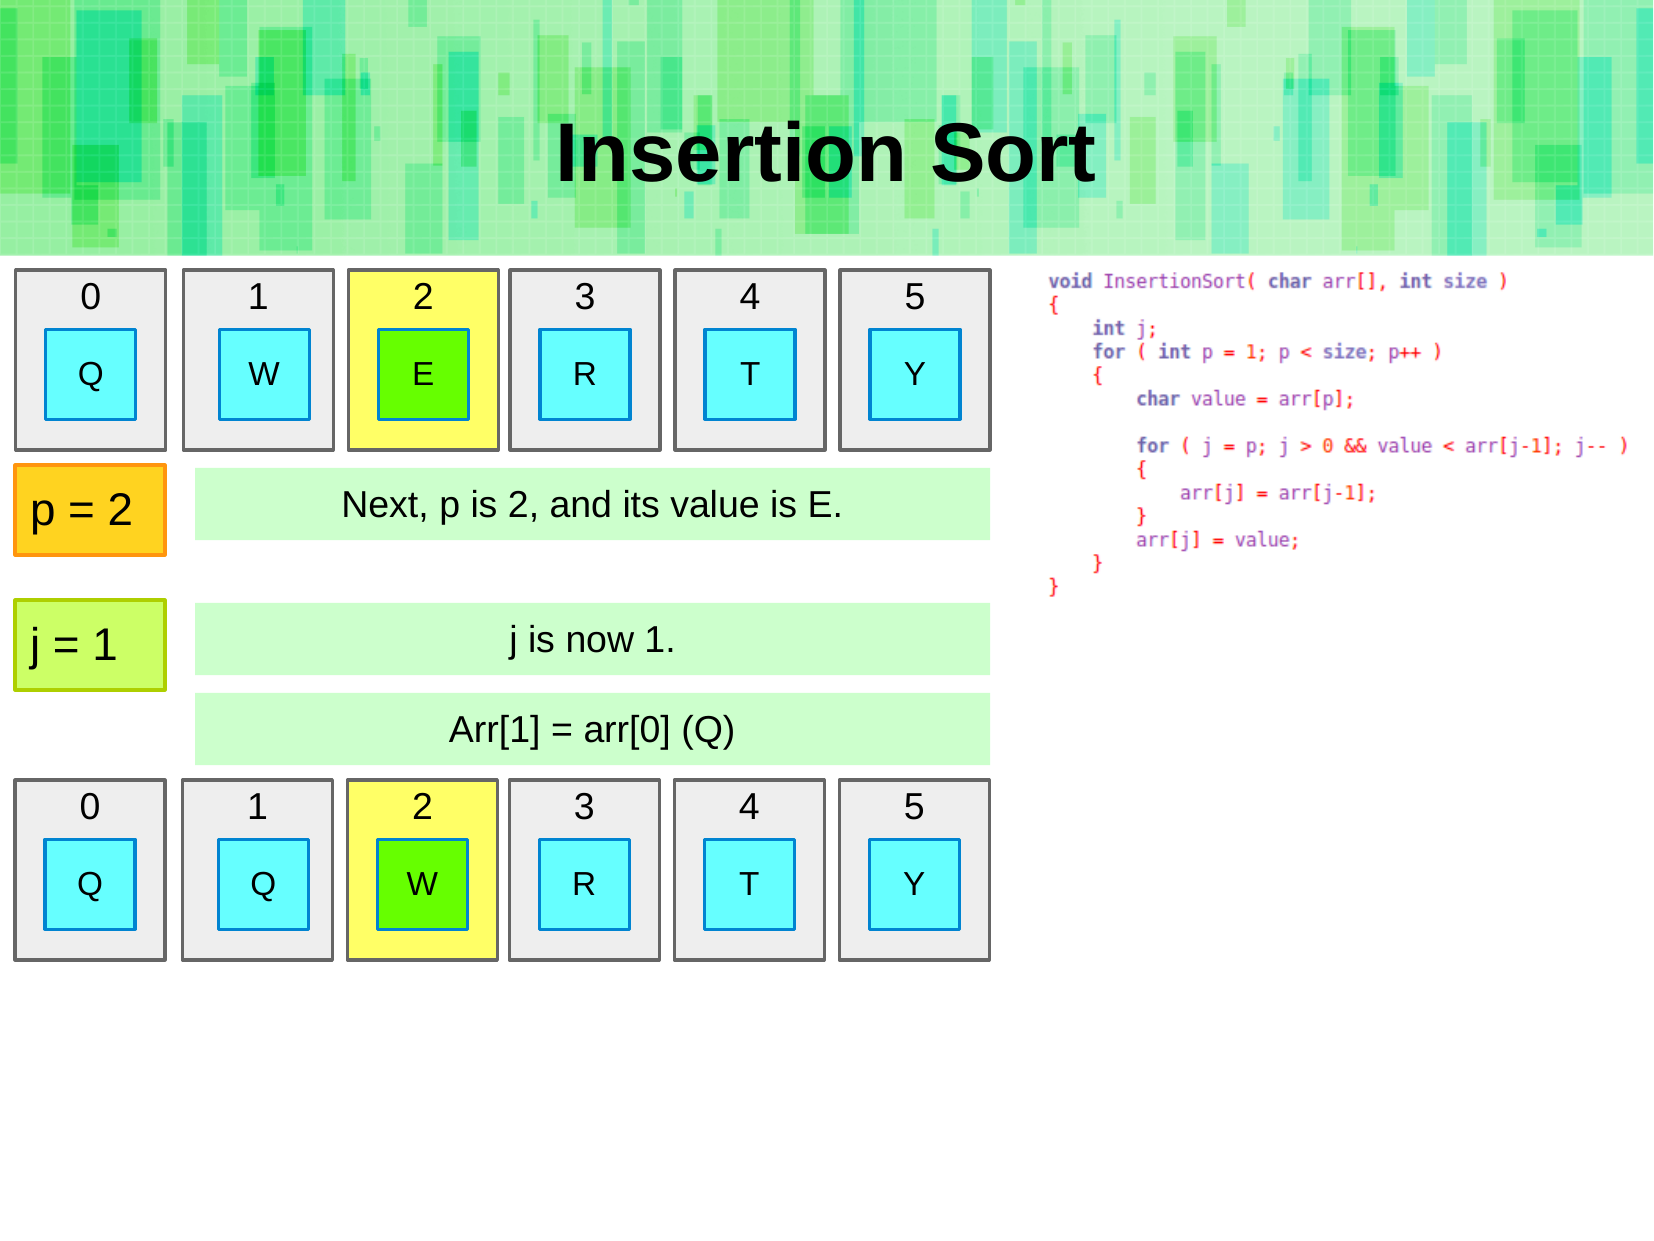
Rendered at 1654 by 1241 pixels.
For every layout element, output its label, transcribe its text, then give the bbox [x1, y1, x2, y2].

text_box 4 [675, 270, 826, 451]
picture [0, 0, 1654, 1241]
text_box Y [869, 839, 960, 930]
text_box R [539, 839, 630, 930]
text_box Next, p is 2, and its value is E. [195, 467, 991, 541]
title Insertion Sort [82, 49, 1571, 257]
text_box Arr[1] = arr[0] (Q) [195, 692, 991, 766]
text_box R [540, 329, 631, 420]
text_box W [377, 839, 468, 930]
text_box 2 [348, 270, 499, 451]
text_box 3 [510, 270, 661, 451]
text_box T [704, 839, 795, 930]
text_box p = 2 [15, 465, 166, 556]
text_box 2 [347, 780, 498, 961]
text_box 0 [15, 780, 166, 961]
text_box 4 [674, 780, 825, 961]
text_box 1 [182, 780, 333, 961]
text_box Q [45, 329, 136, 420]
text_box 3 [509, 780, 660, 961]
text_box Q [45, 839, 136, 930]
text_box j = 1 [15, 600, 166, 691]
text_box E [378, 329, 469, 420]
text_box Q [218, 839, 309, 930]
text_box W [219, 329, 310, 420]
text_box 0 [15, 270, 166, 451]
text_box 1 [183, 270, 334, 451]
text_box T [705, 329, 796, 420]
text_box Y [870, 329, 961, 420]
text_box 5 [839, 780, 990, 961]
text_box j is now 1. [195, 602, 991, 676]
text_box 5 [840, 270, 991, 451]
